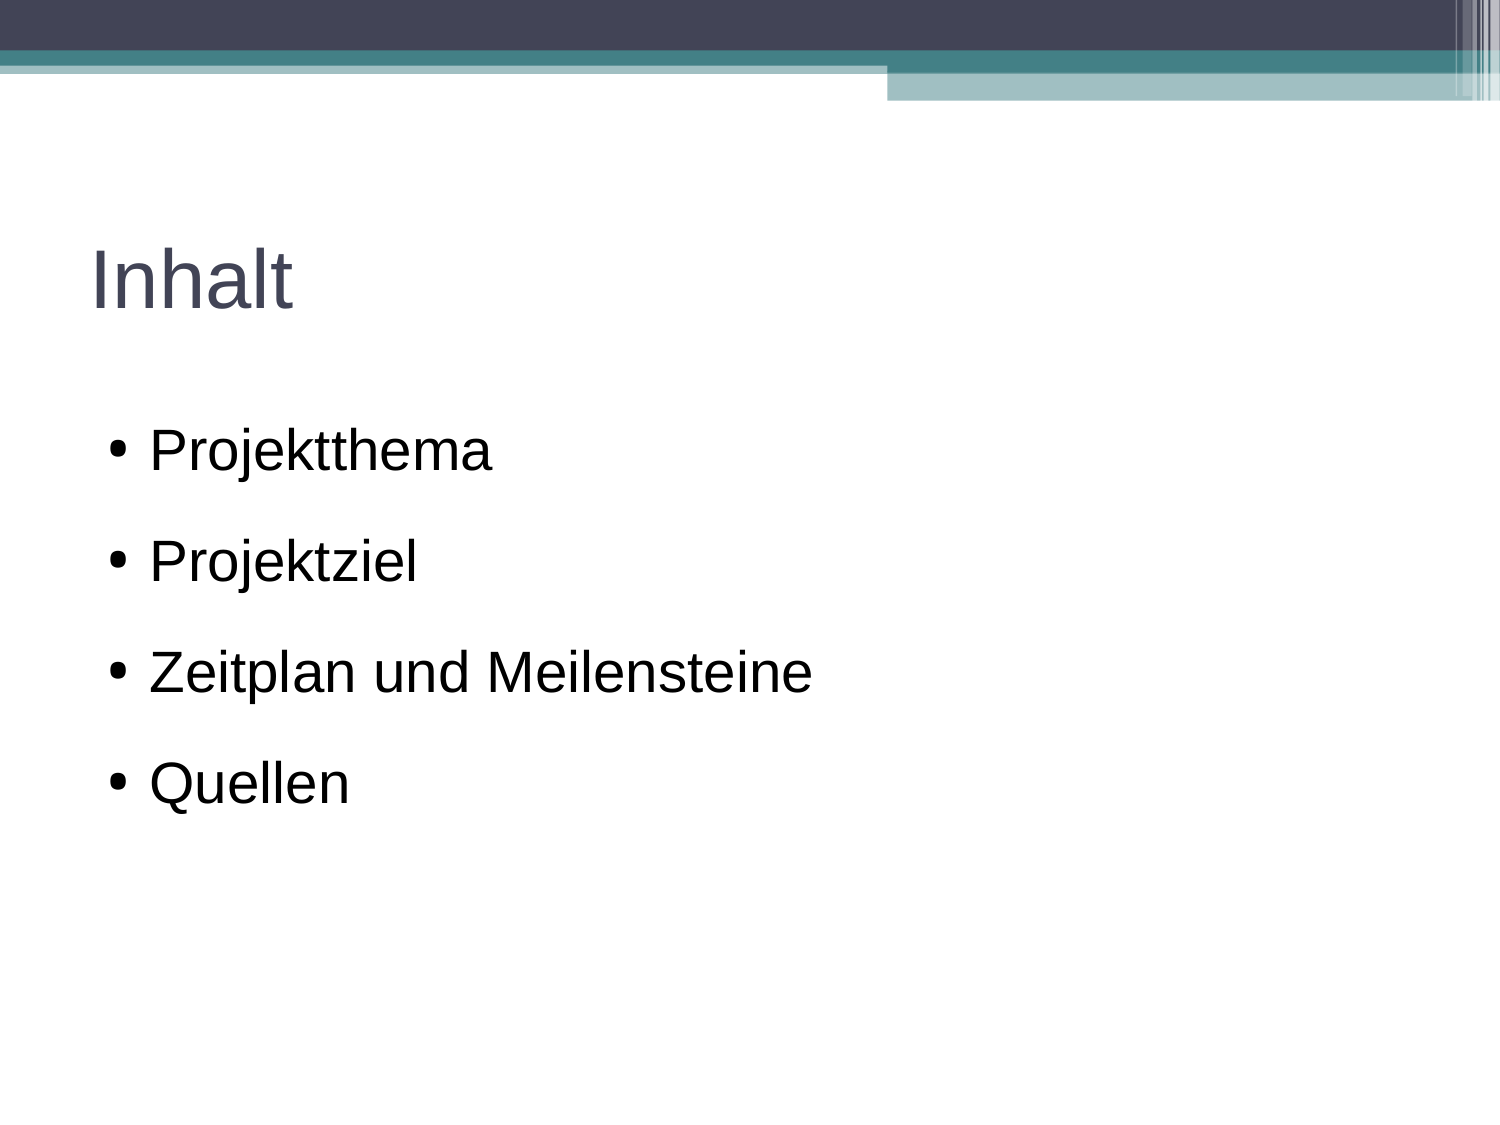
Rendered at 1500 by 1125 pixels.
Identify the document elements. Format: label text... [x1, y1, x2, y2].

list Projektthema Projektziel Zeitplan und Meilensteine Quellen [75, 369, 1426, 1022]
title Inhalt [75, 167, 1426, 369]
